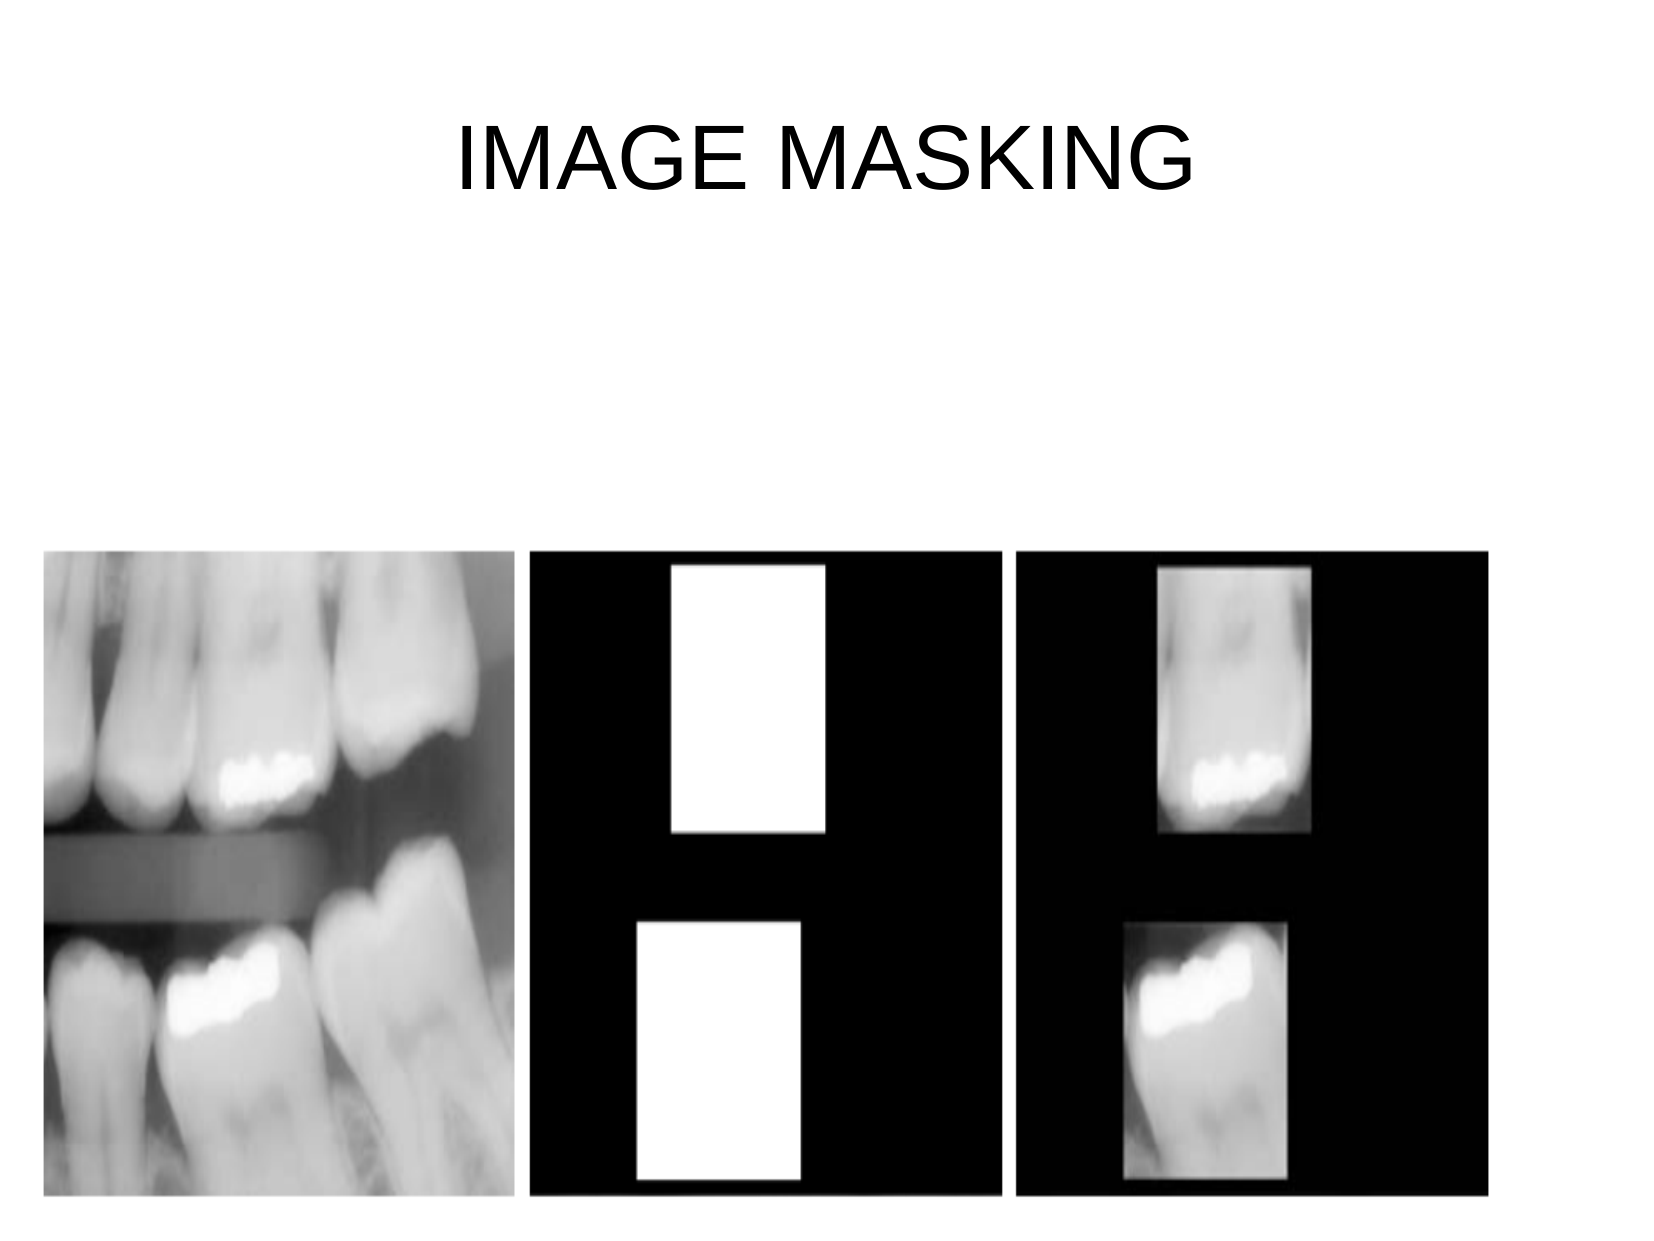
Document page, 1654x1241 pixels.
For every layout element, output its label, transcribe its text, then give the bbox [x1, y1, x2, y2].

title IMAGE MASKING [82, 49, 1571, 257]
picture [7, 382, 1654, 1241]
